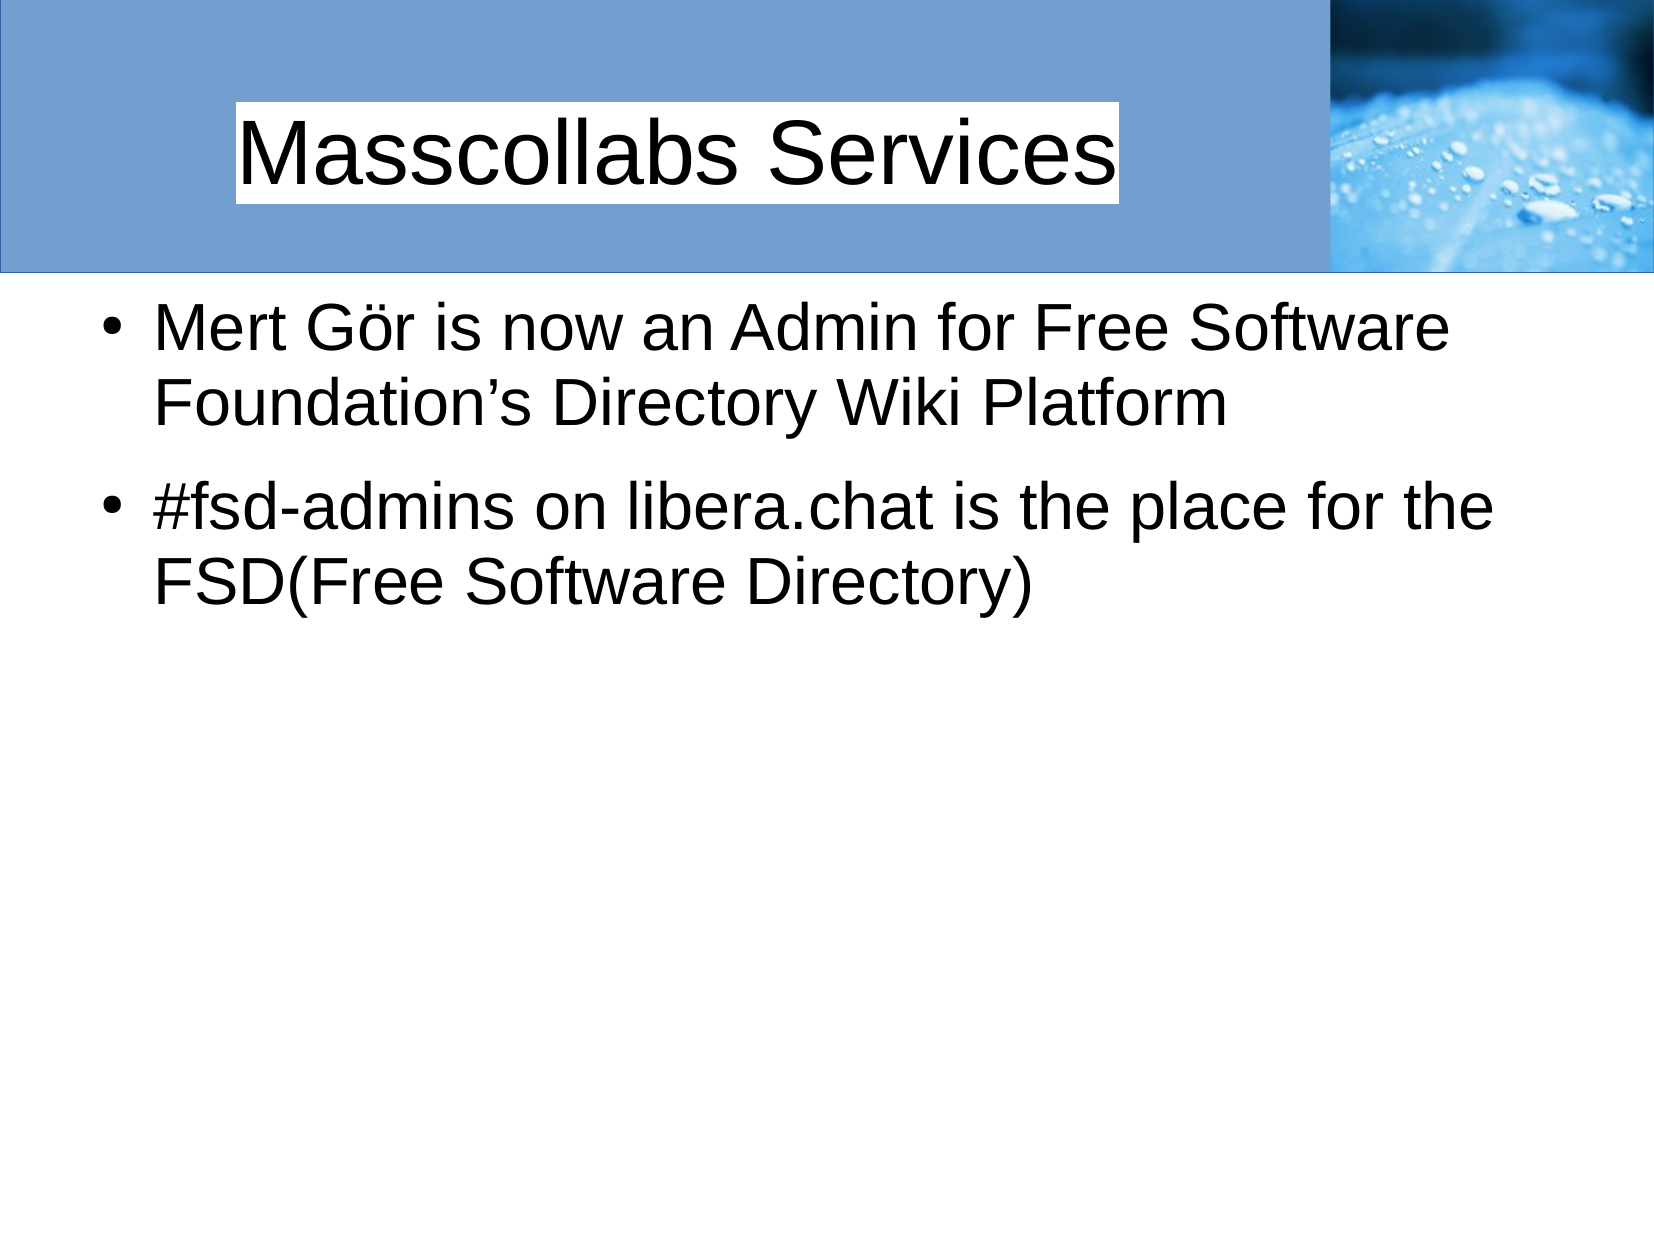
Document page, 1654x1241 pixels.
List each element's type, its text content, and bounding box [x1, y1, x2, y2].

picture [1330, 0, 1654, 272]
title Masscollabs Services [82, 49, 1273, 257]
list Mert Gör is now an Admin for Free Software Foundation’s Directory Wiki Platform #fsd-admins on libera.chat is the place for the FSD(Free Software Directory) [82, 290, 1571, 1010]
